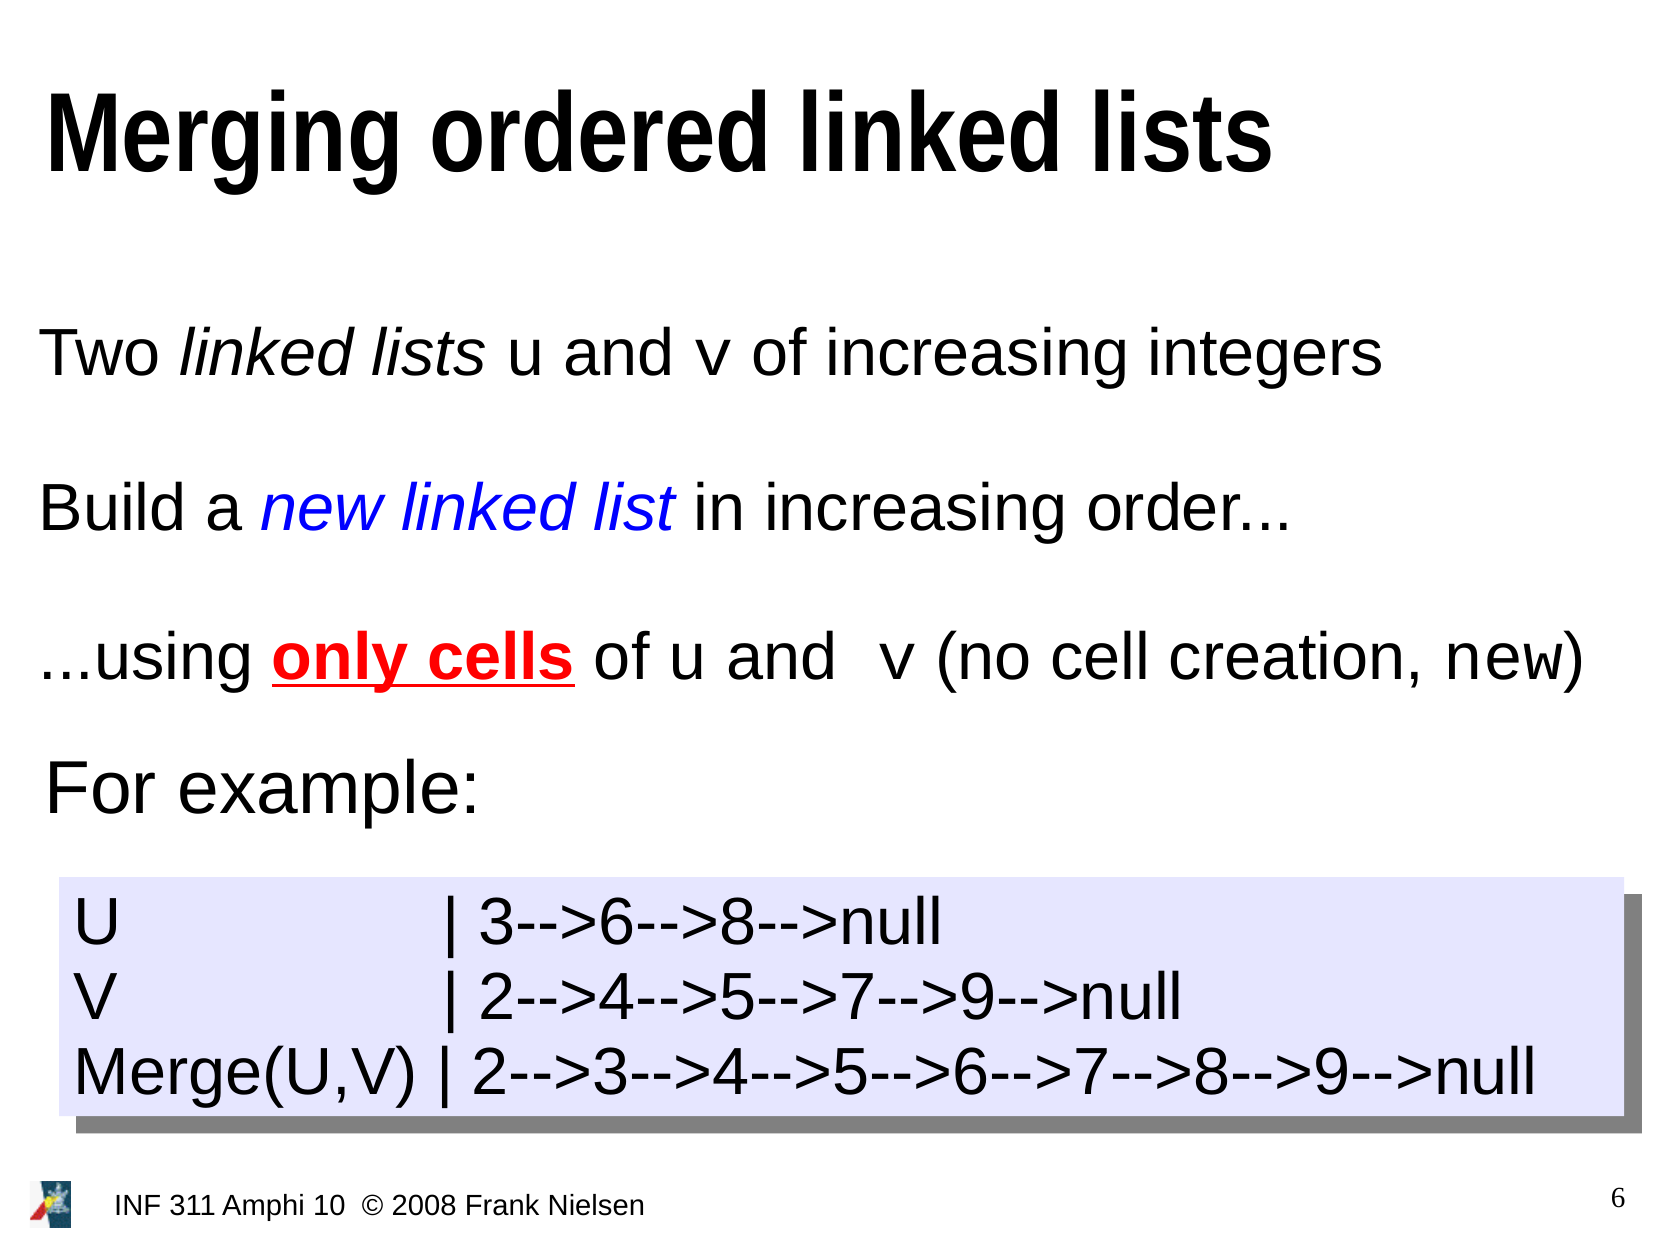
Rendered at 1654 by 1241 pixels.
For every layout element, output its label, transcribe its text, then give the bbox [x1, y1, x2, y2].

picture [29, 1181, 71, 1228]
text_box For example: [29, 738, 497, 837]
text_box Two linked lists u and v of increasing integers Build a new linked list in increasing order... ...using only cells of u and v (no cell creation, new) [5, 307, 1624, 708]
text_box Merging ordered linked lists [30, 59, 1290, 203]
text_box U | 3-->6-->8-->null V | 2-->4-->5-->7-->9-->null Merge(U,V) | 2-->3-->4-->5-->6-->7-->8-->9-->null [59, 877, 1625, 1117]
